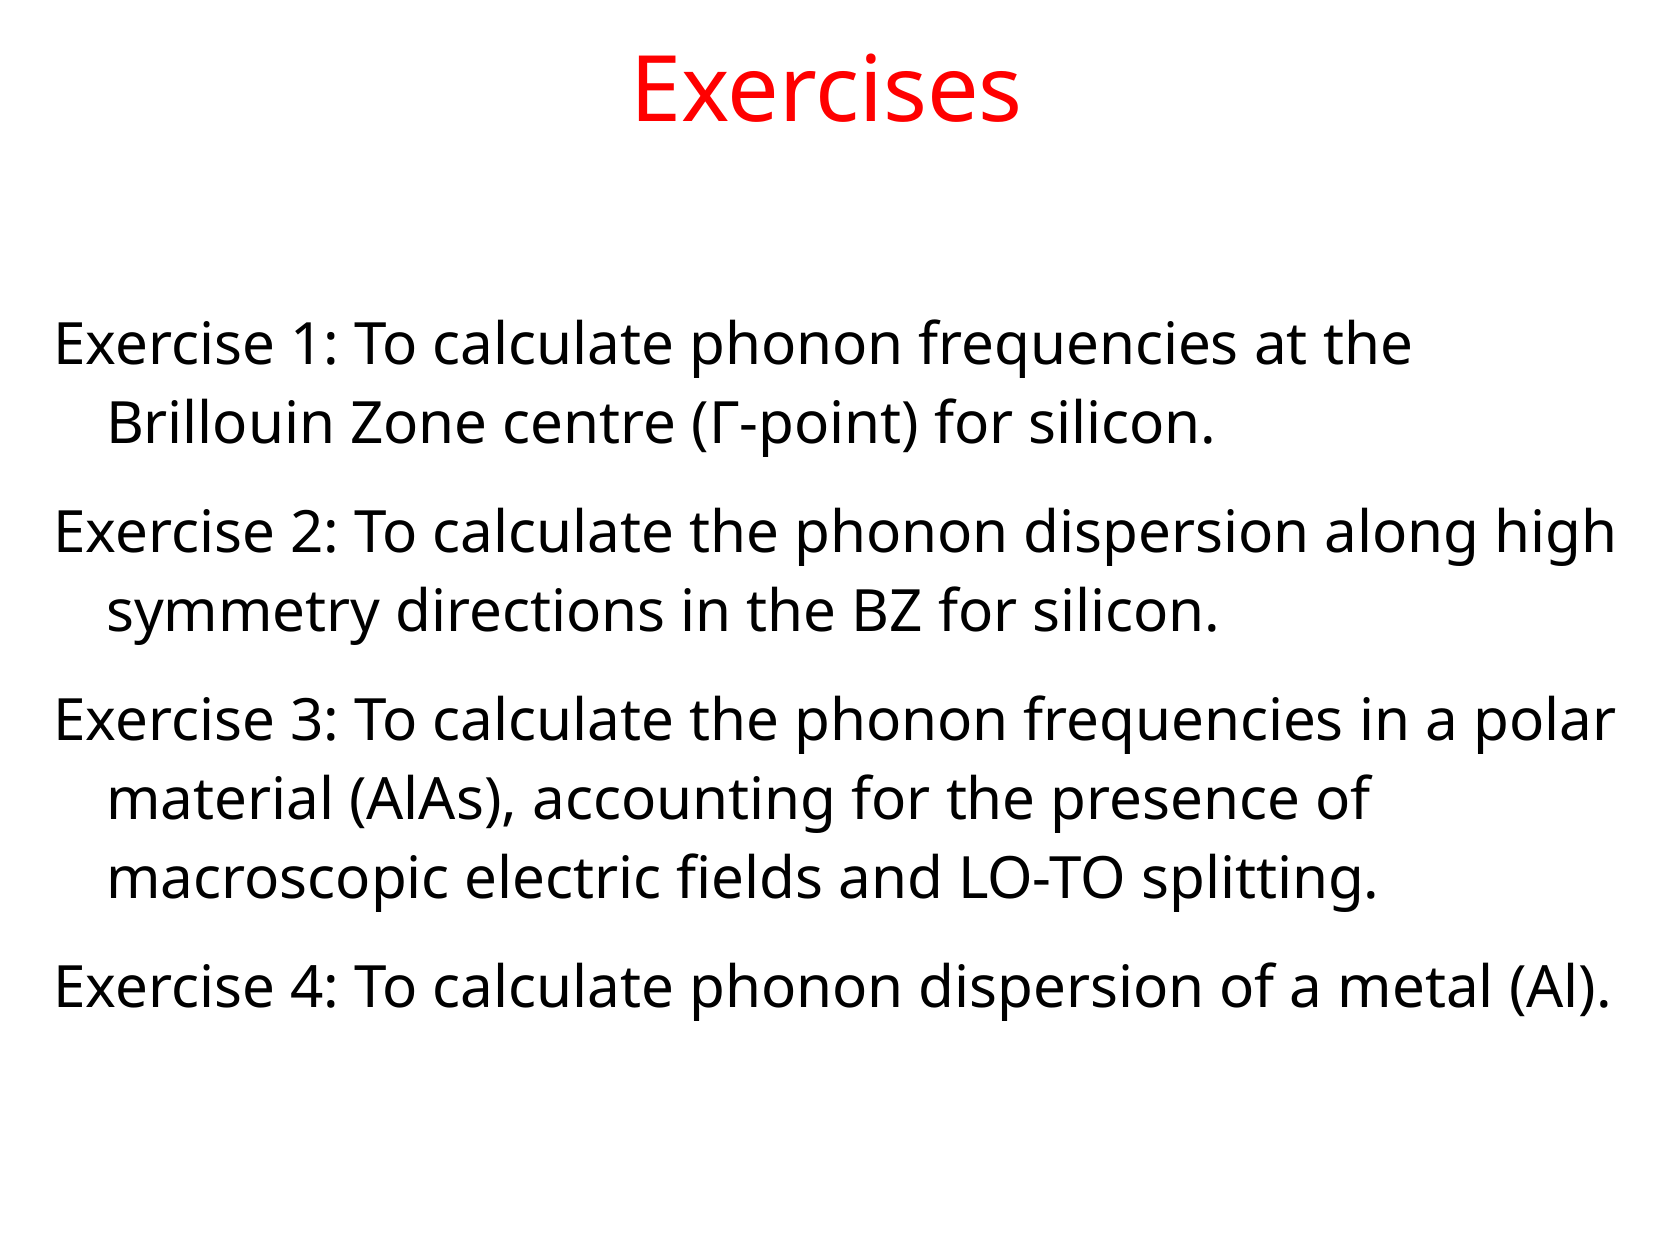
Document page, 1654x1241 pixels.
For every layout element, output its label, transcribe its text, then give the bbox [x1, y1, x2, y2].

list To calculate phonon frequencies at the Brillouin Zone centre (Γ-point) for silicon. To calculate the phonon dispersion along high symmetry directions in the BZ for silicon. To calculate the phonon frequencies in a polar material (AlAs), accounting for the presence of macroscopic electric fields and LO-TO splitting. To calculate phonon dispersion of a metal (Al). [35, 302, 1619, 1134]
title Exercises [82, 0, 1571, 189]
